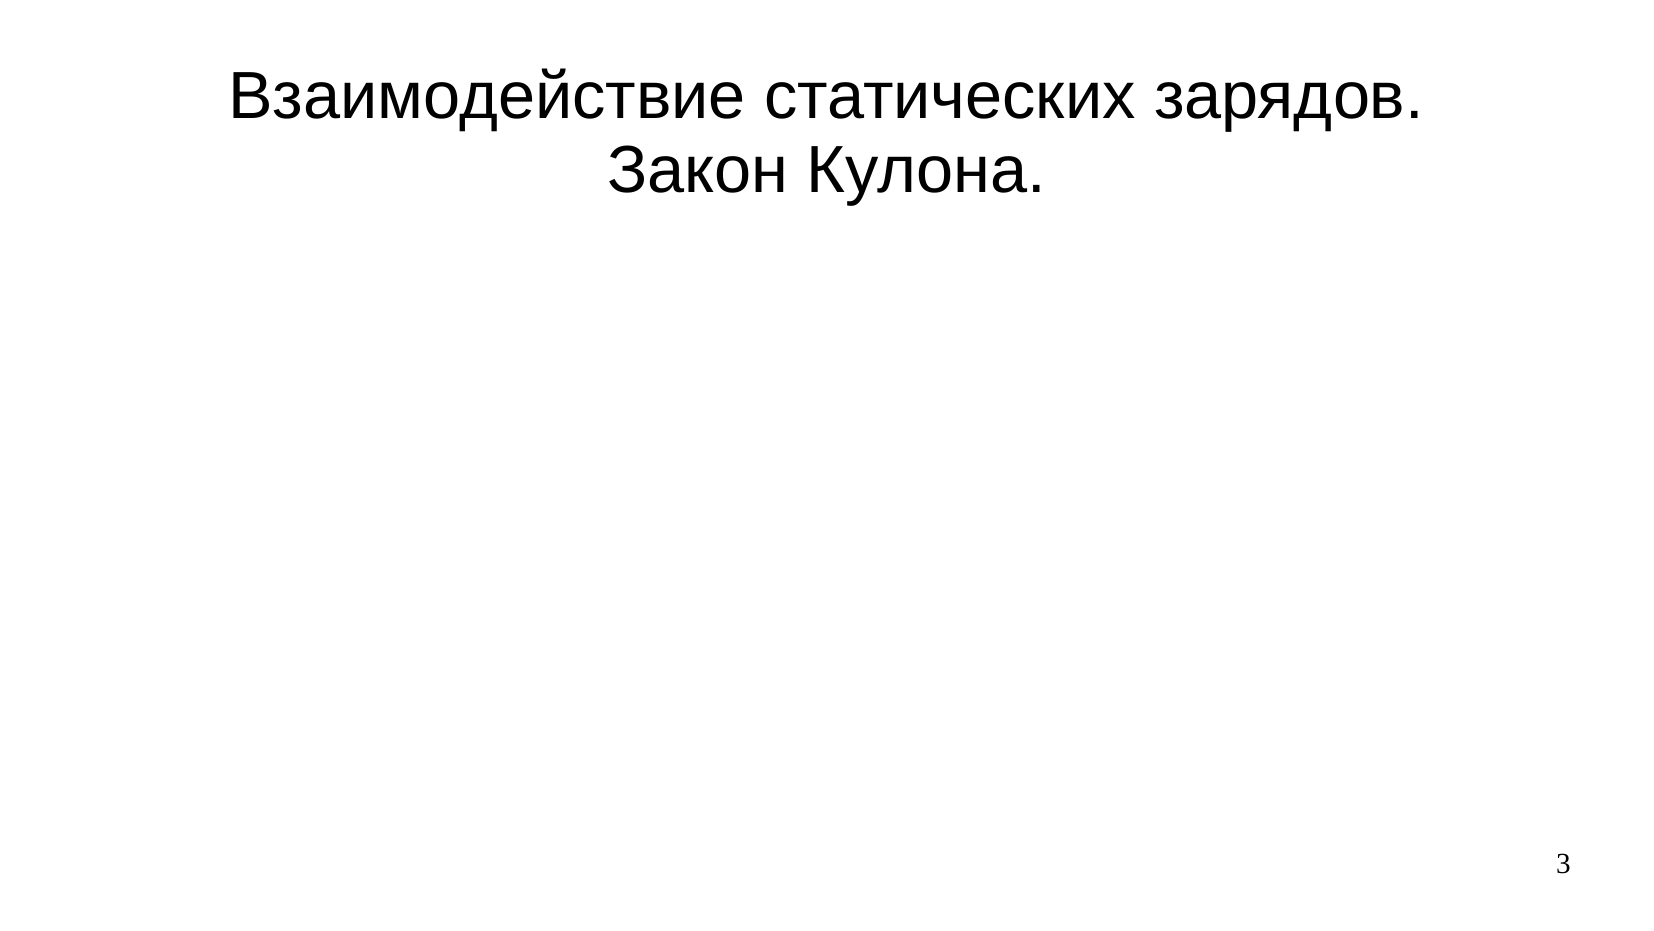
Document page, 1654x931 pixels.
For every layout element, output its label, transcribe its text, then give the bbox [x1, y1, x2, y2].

title Взаимодействие статических зарядов. Закон Кулона. [82, 54, 1571, 211]
